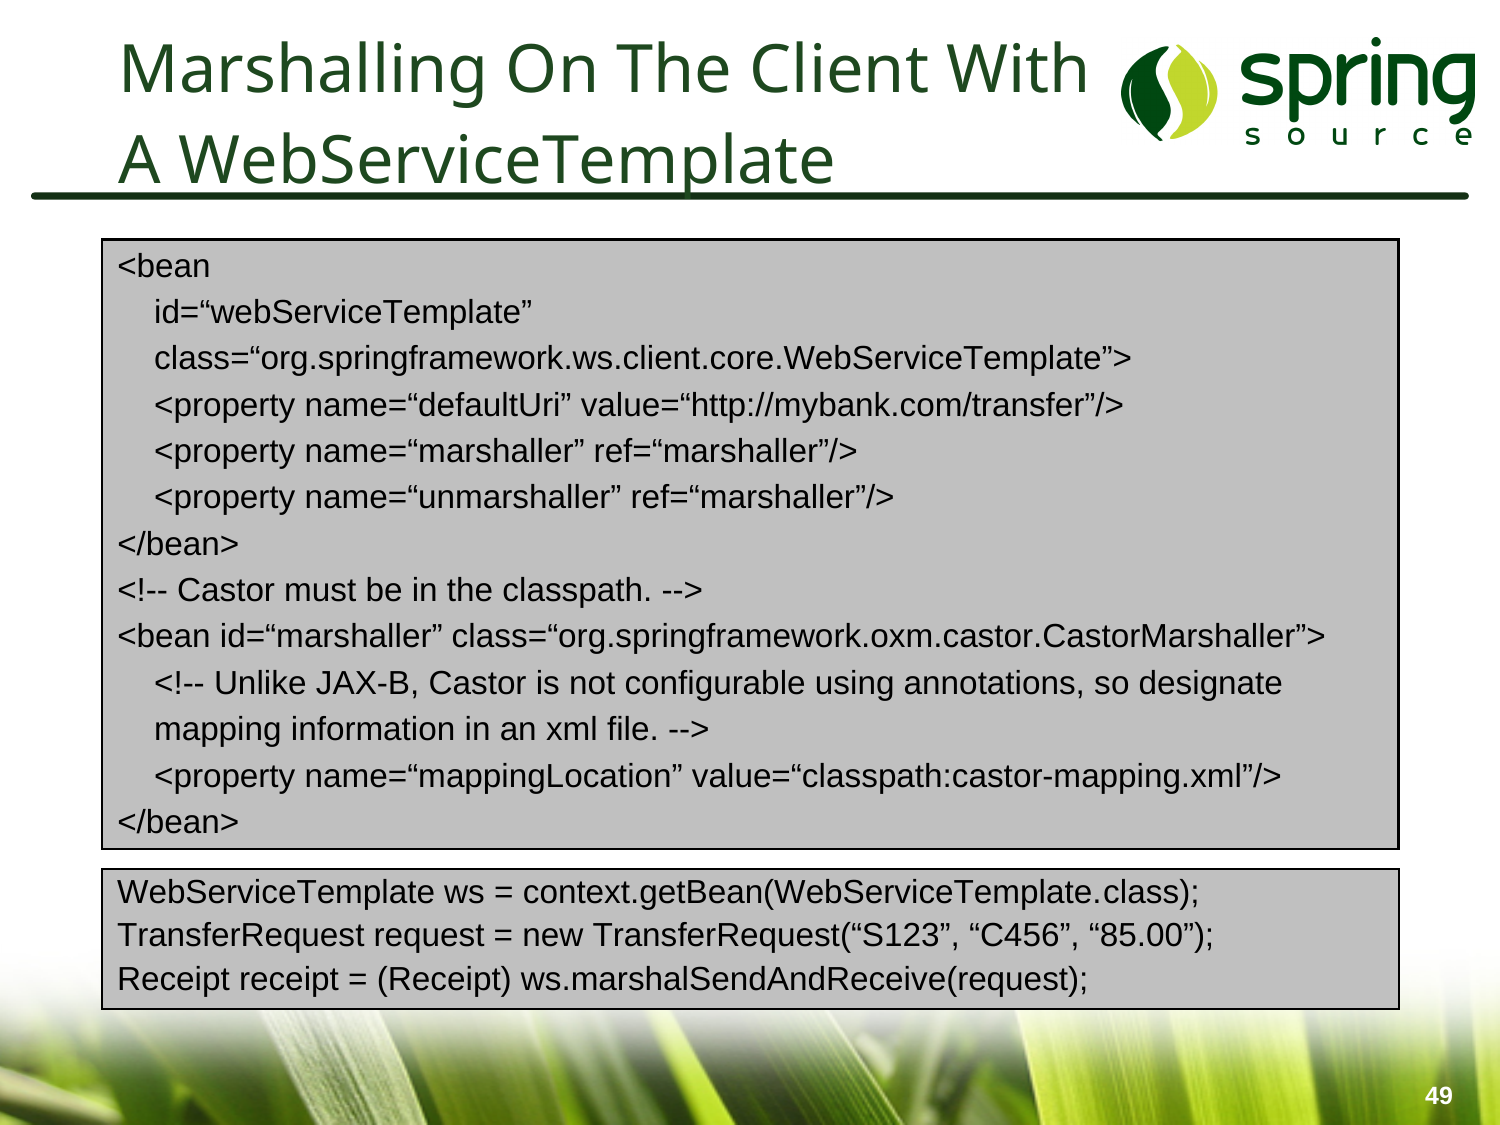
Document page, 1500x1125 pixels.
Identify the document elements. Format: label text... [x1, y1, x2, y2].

picture [1136, 37, 1475, 145]
list WebServiceTemplate ws = context.getBean(WebServiceTemplate.class); TransferRequest request = new TransferRequest(“S123”, “C456”, “85.00”); Receipt receipt = (Receipt) ws.marshalSendAndReceive(request); [102, 868, 1400, 1010]
picture [0, 944, 1500, 1125]
title Marshalling On The Client With A WebServiceTemplate [103, 13, 1136, 191]
text_box <bean id=“webServiceTemplate” class=“org.springframework.ws.client.core.WebServiceTemplate”> <property name=“defaultUri” value=“http://mybank.com/transfer”/> <property name=“marshaller” ref=“marshaller”/> <property name=“unmarshaller” ref=“marshaller”/> </bean> <!-- Castor must be in the classpath. --> <bean id=“marshaller” class=“org.springframework.oxm.castor.CastorMarshaller”> <!-- Unlike JAX-B, Castor is not configurable using annotations, so designate mapping information in an xml file. --> <property name=“mappingLocation” value=“classpath:castor-mapping.xml”/> </bean> [102, 239, 1399, 849]
